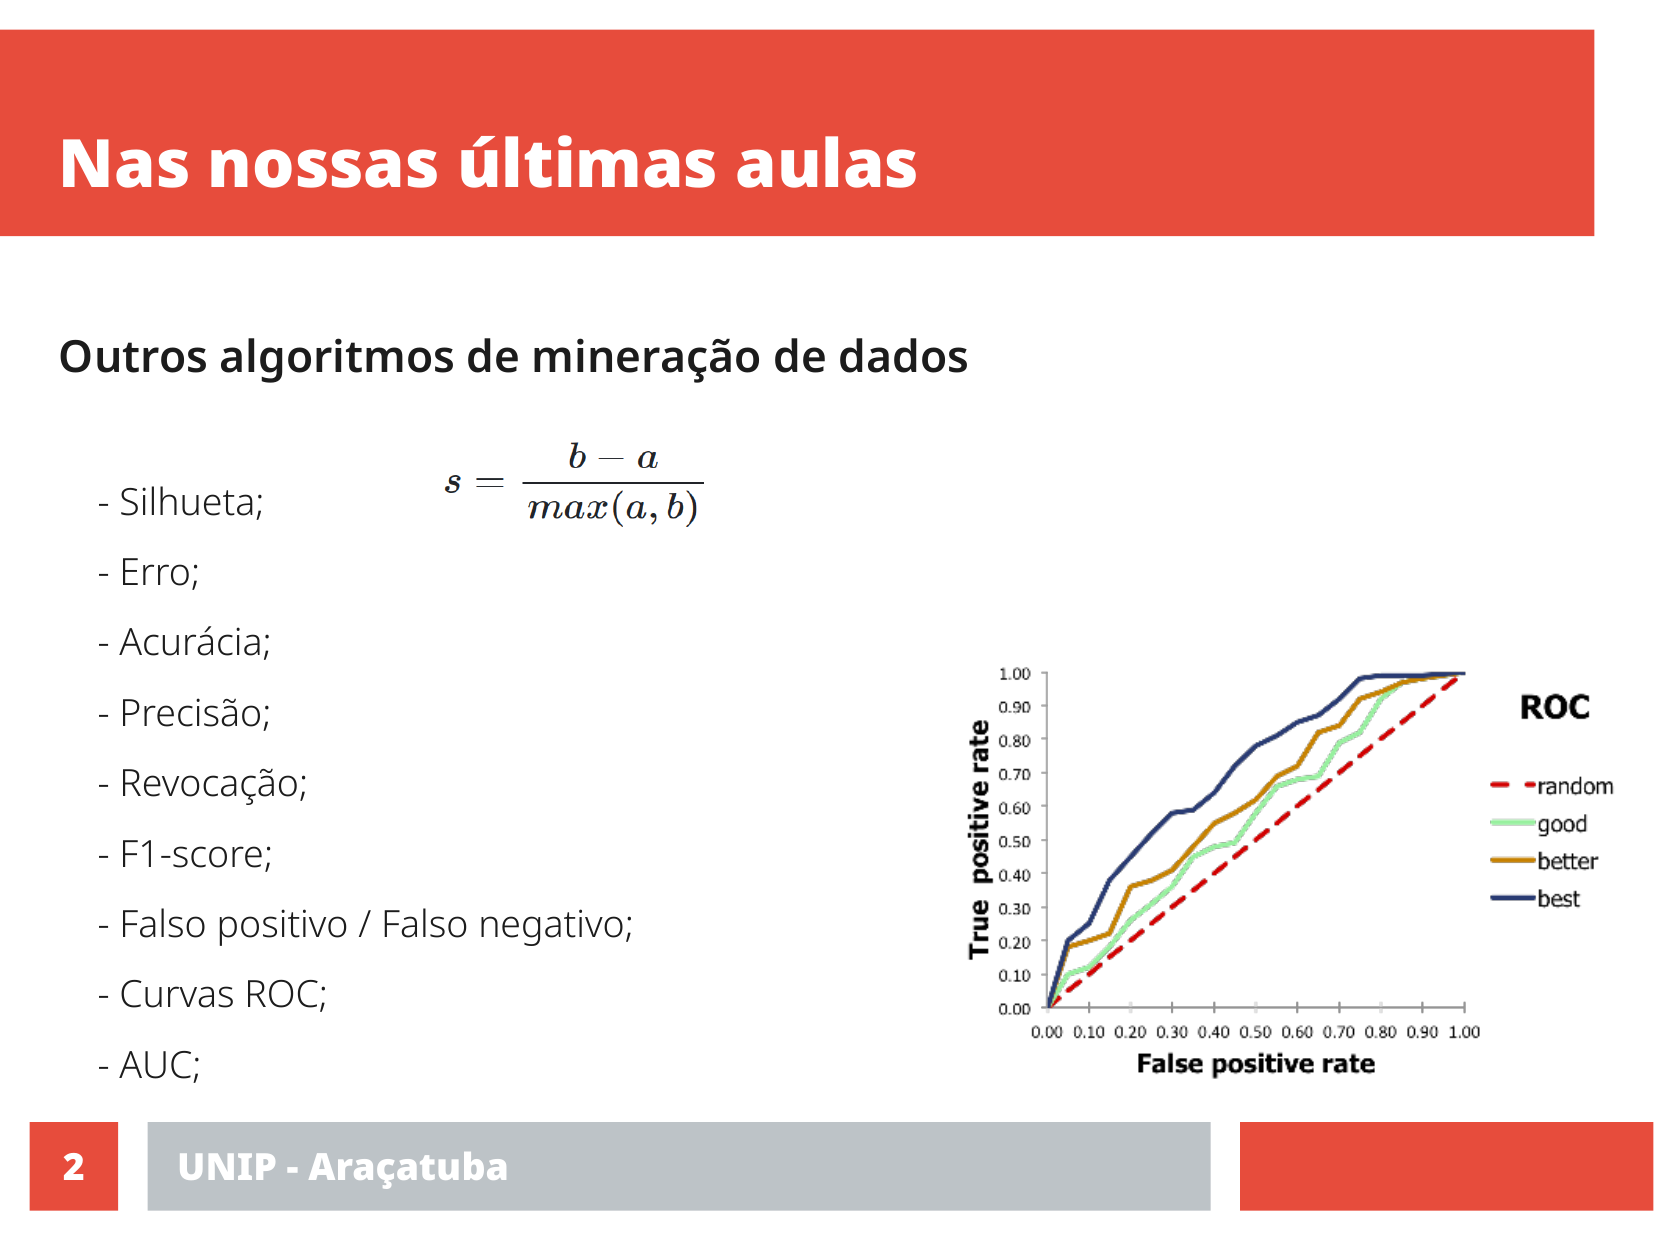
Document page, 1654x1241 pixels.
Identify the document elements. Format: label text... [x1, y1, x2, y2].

title Nas nossas últimas aulas [59, 59, 1595, 207]
picture [423, 411, 736, 563]
list Outros algoritmos de mineração de dados - Silhueta; - Erro; - Acurácia; - Precisão; - Revocação; - F1-score; - Falso positivo / Falso negativo; - Curvas ROC; - AUC; [59, 324, 1565, 1093]
picture [940, 594, 1644, 1093]
